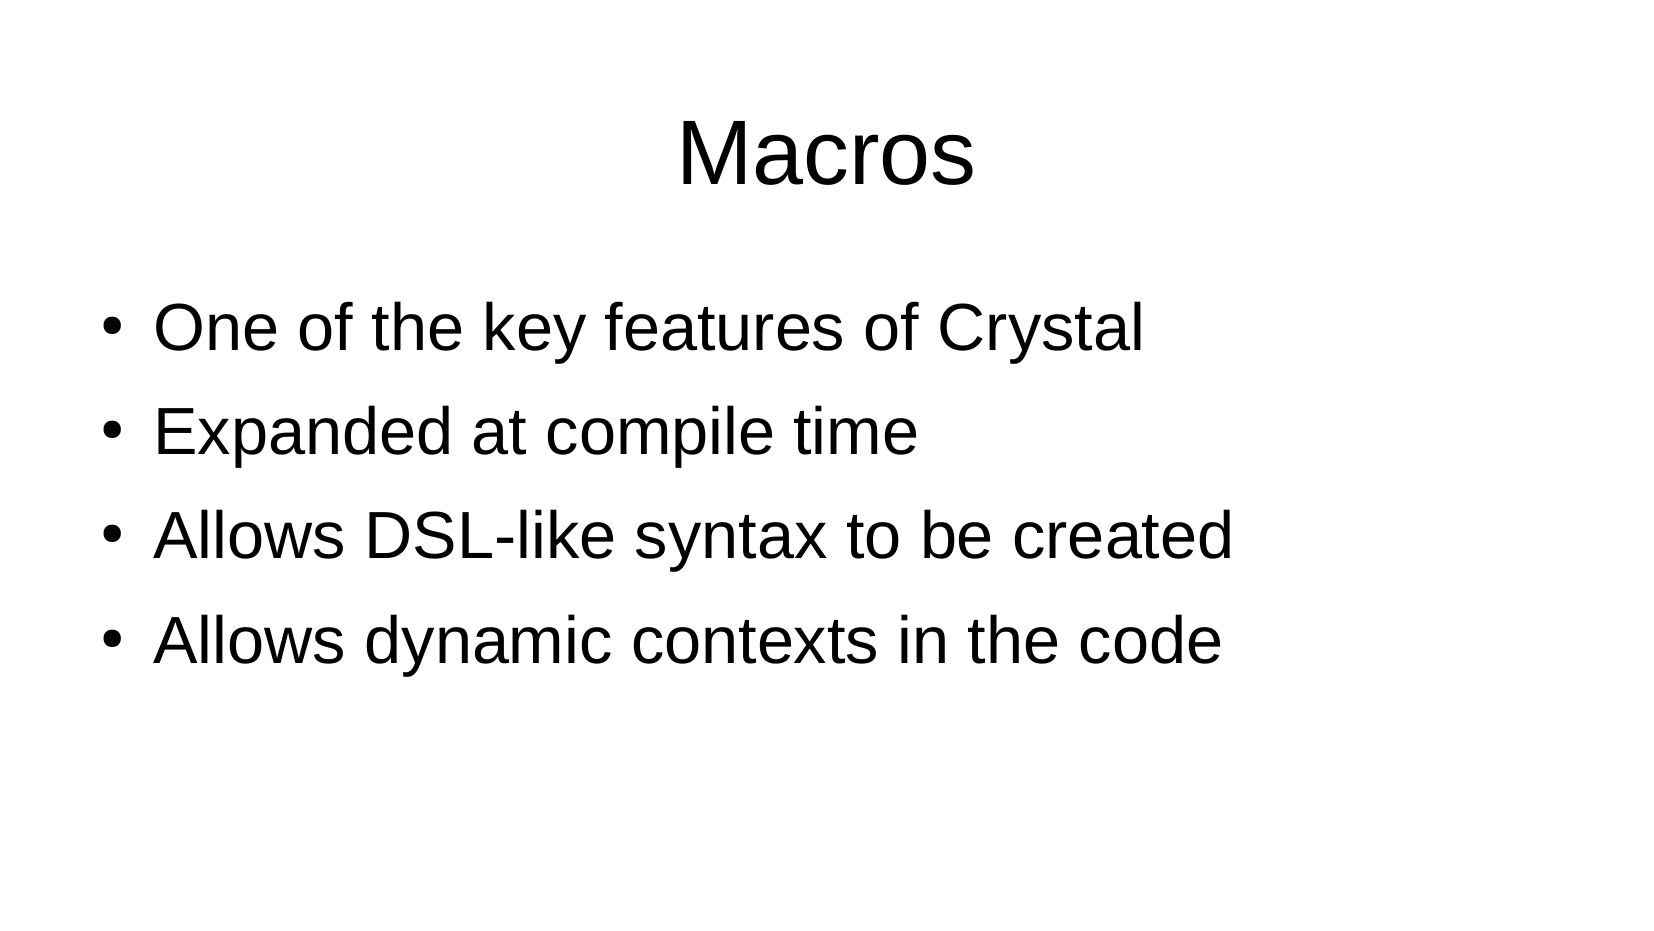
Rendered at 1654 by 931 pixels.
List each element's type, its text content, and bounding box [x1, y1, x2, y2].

title Macros [82, 49, 1571, 257]
list One of the key features of Crystal Expanded at compile time Allows DSL-like syntax to be created Allows dynamic contexts in the code [82, 290, 1571, 871]
